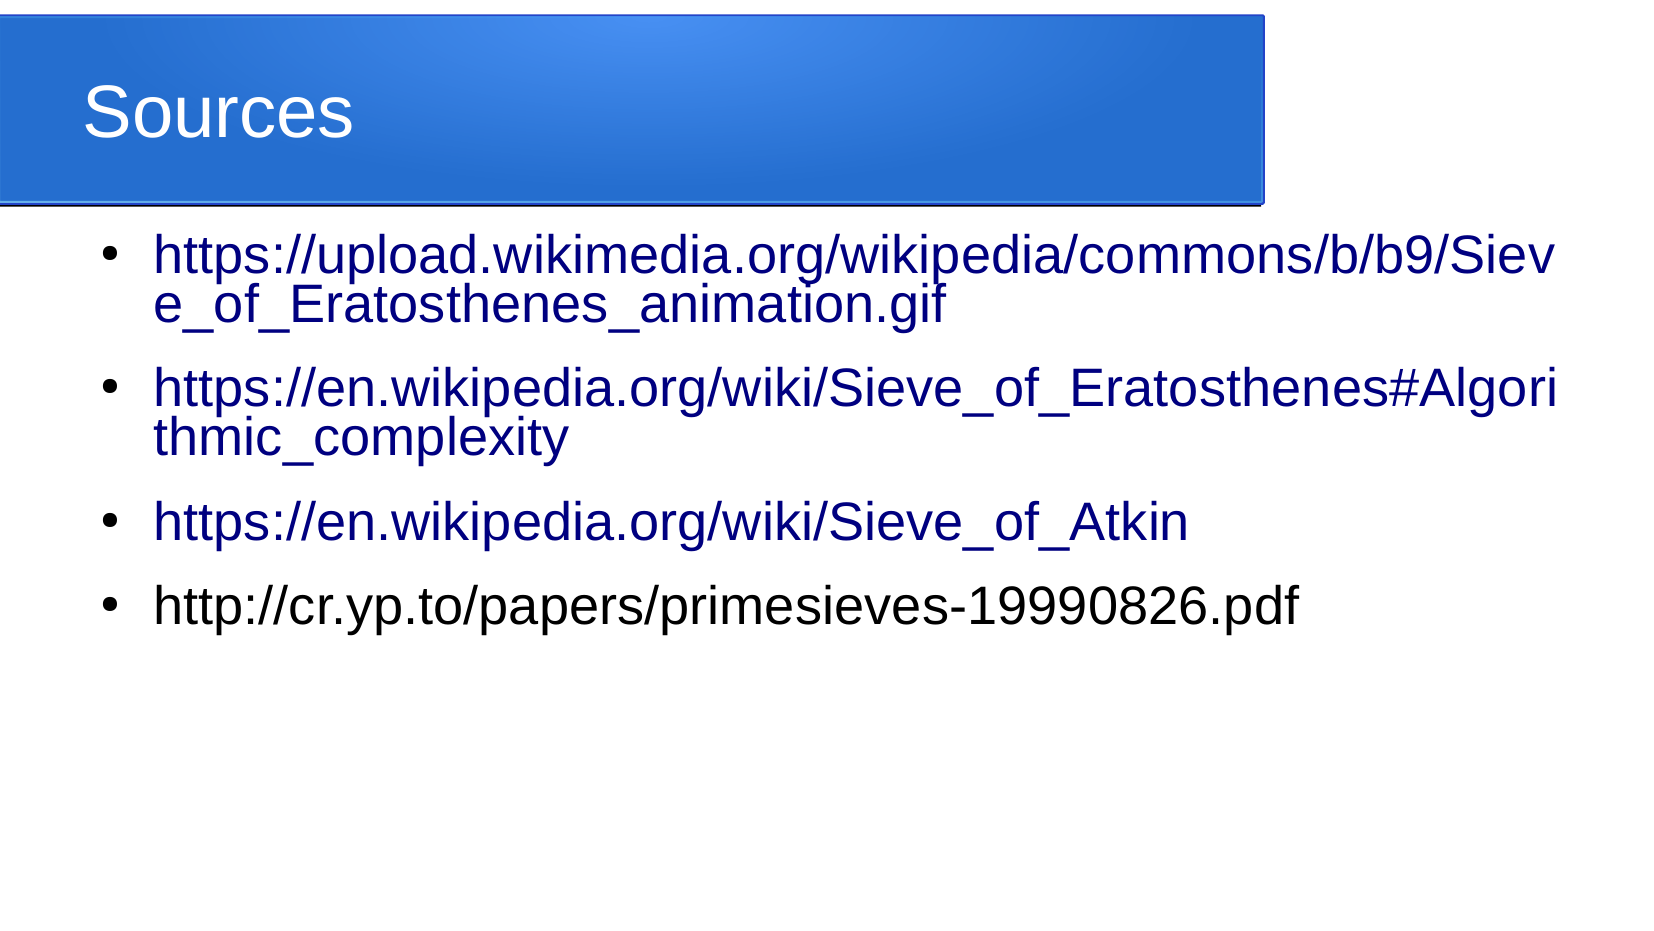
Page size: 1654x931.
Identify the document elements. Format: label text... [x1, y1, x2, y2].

title Sources [82, 35, 1235, 189]
list https://upload.wikimedia.org/wikipedia/commons/b/b9/Sieve_of_Eratosthenes_animation.gif https://en.wikipedia.org/wiki/Sieve_of_Eratosthenes#Algorithmic_complexity https://en.wikipedia.org/wiki/Sieve_of_Atkin http://cr.yp.to/papers/primesieves-19990826.pdf [82, 224, 1571, 764]
